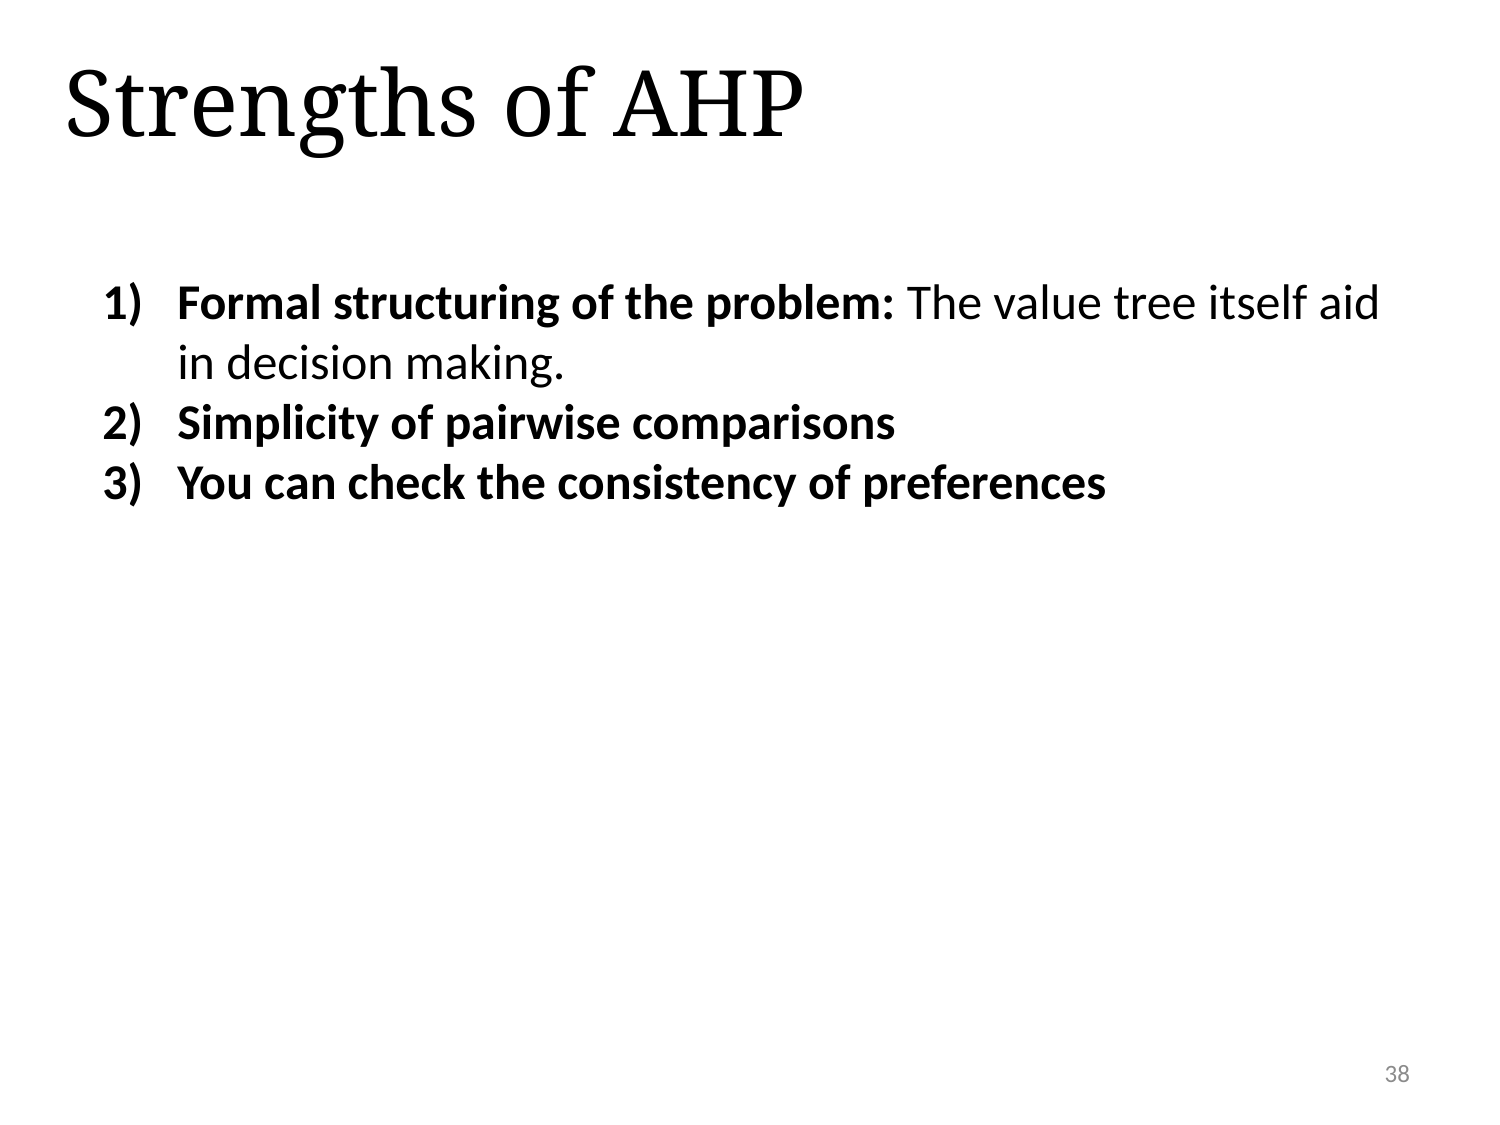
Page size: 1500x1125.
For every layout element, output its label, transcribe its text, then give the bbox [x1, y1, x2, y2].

text_box Strengths of AHP [50, 37, 825, 163]
text_box Formal structuring of the problem: The value tree itself aid in decision making. Simplicity of pairwise comparisons You can check the consistency of preferences [87, 262, 1413, 518]
slide_number <number> [1074, 1042, 1425, 1103]
